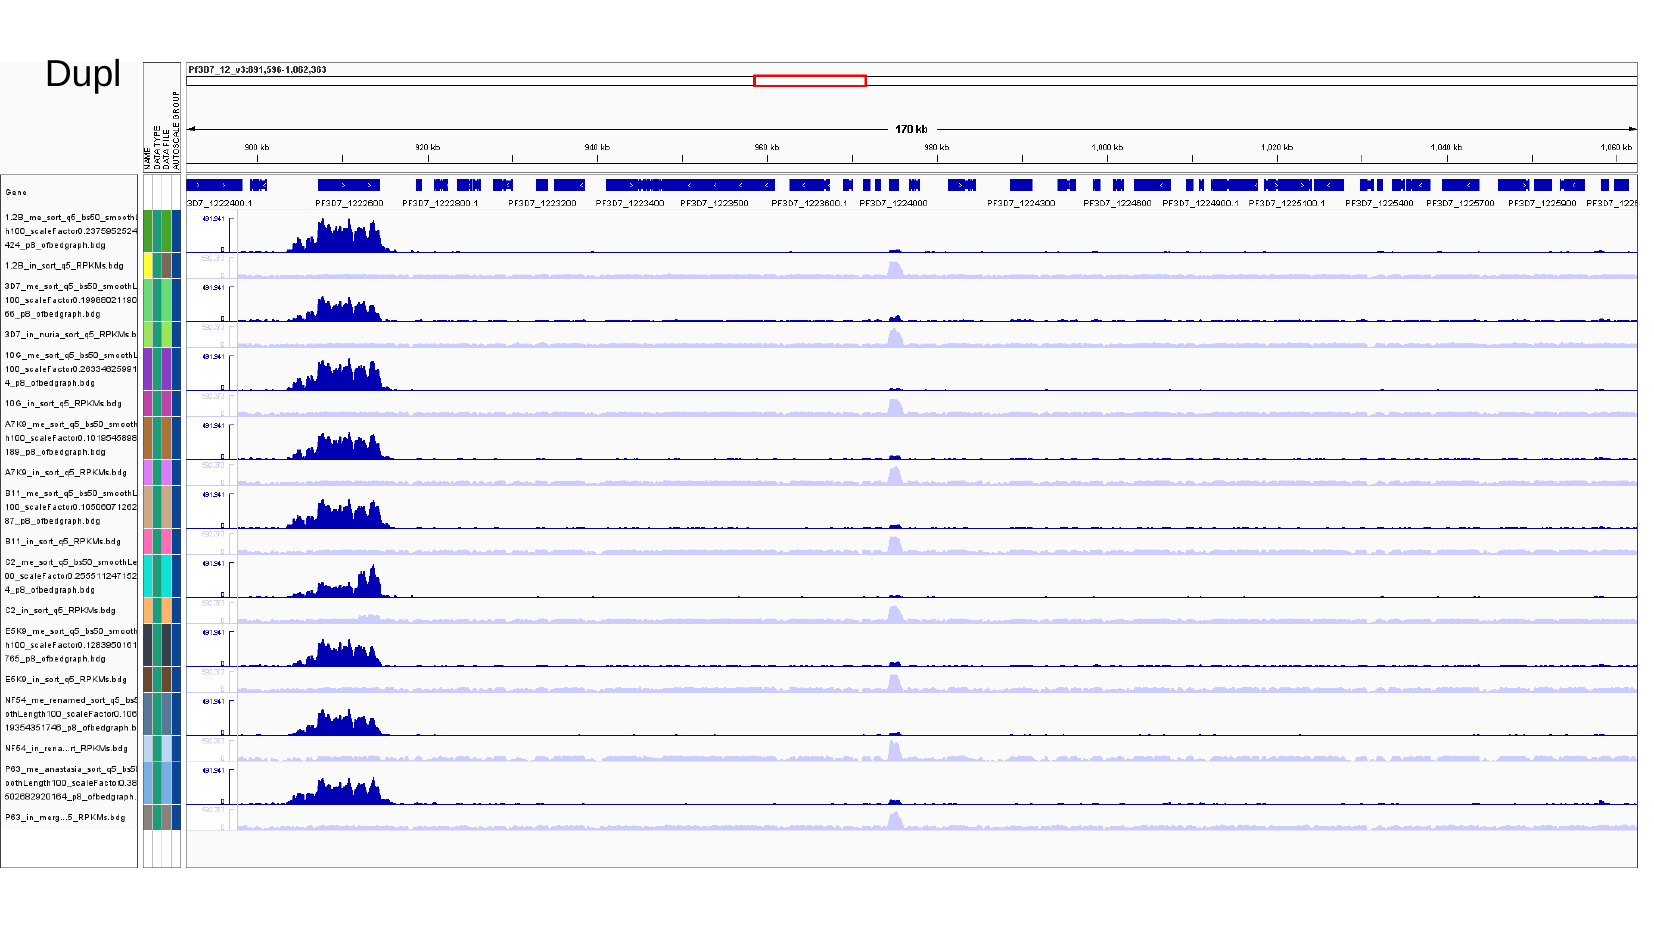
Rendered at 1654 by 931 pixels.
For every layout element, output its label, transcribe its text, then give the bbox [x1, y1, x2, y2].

text_box Dupl [30, 45, 151, 144]
picture [0, 62, 1654, 868]
